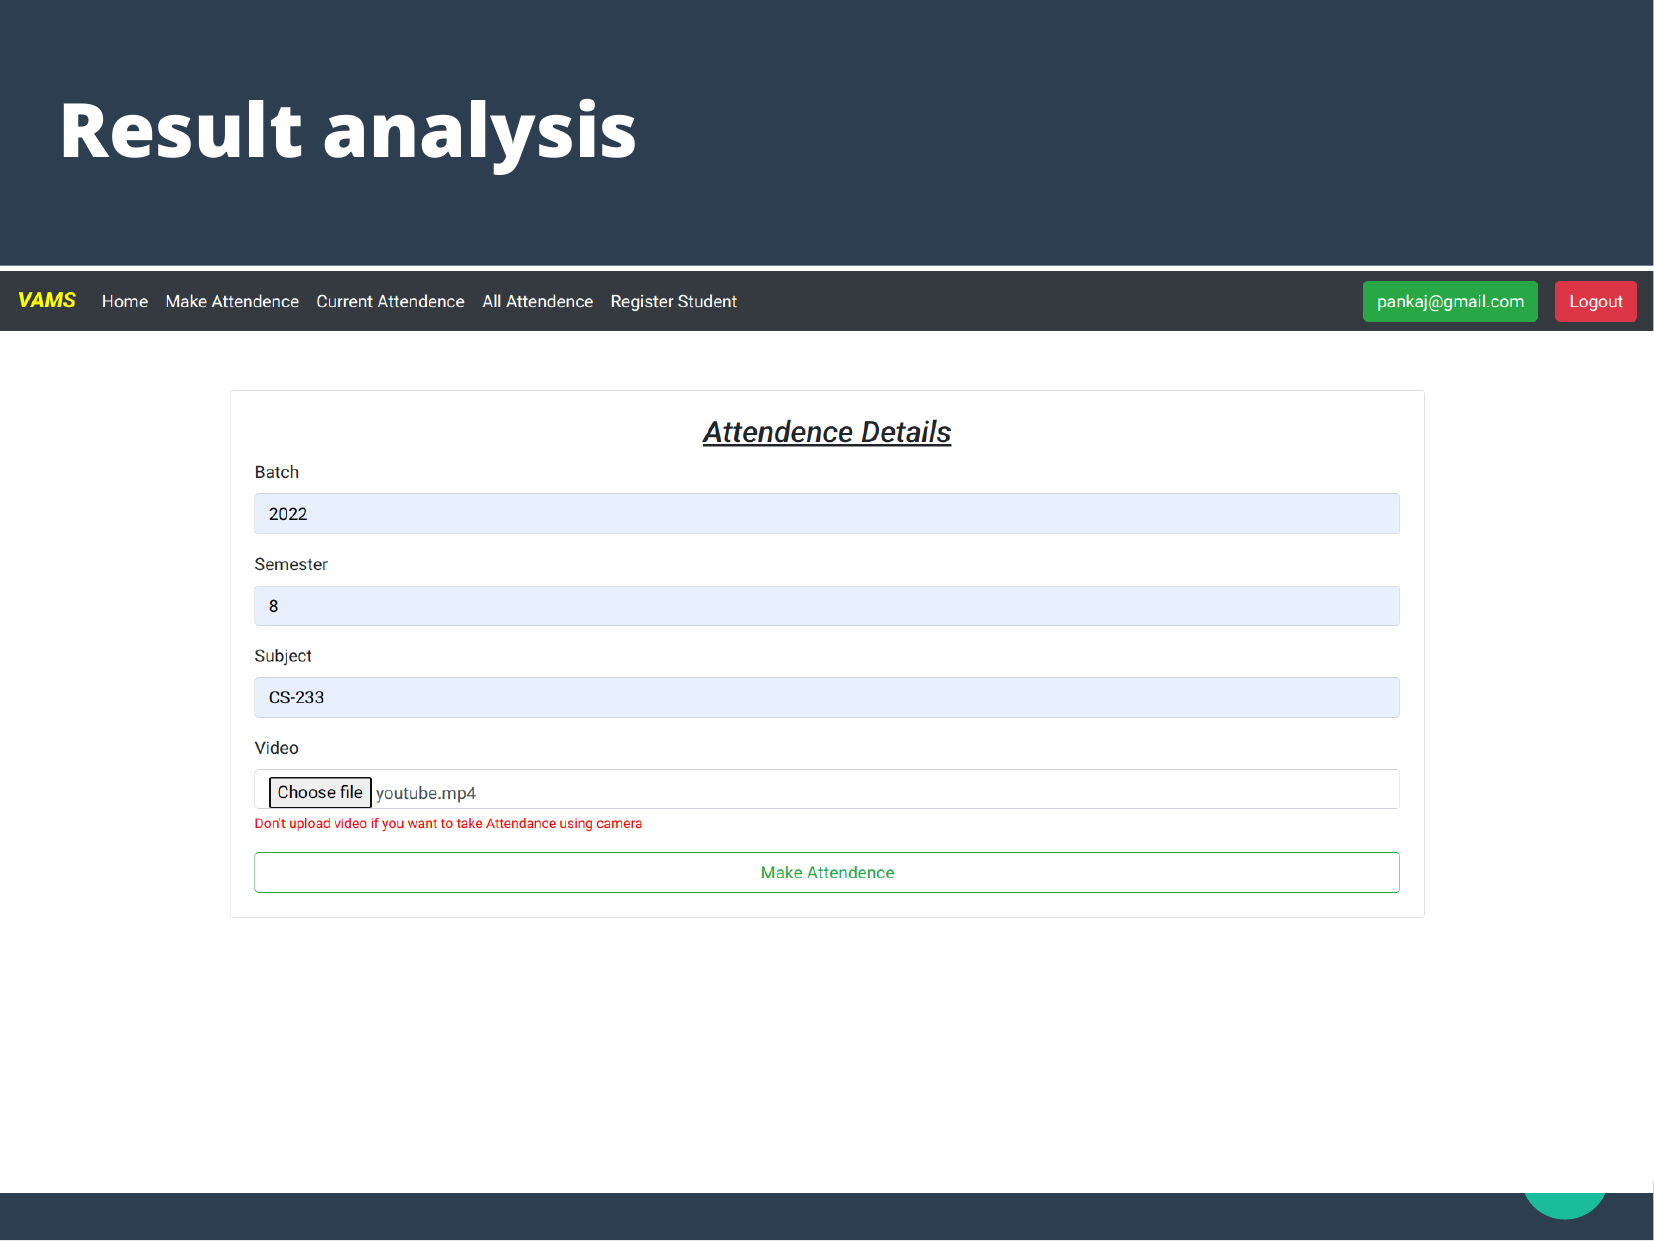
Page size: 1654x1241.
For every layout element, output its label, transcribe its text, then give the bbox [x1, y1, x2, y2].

title Result analysis [59, 49, 1595, 207]
picture [0, 271, 1654, 1193]
